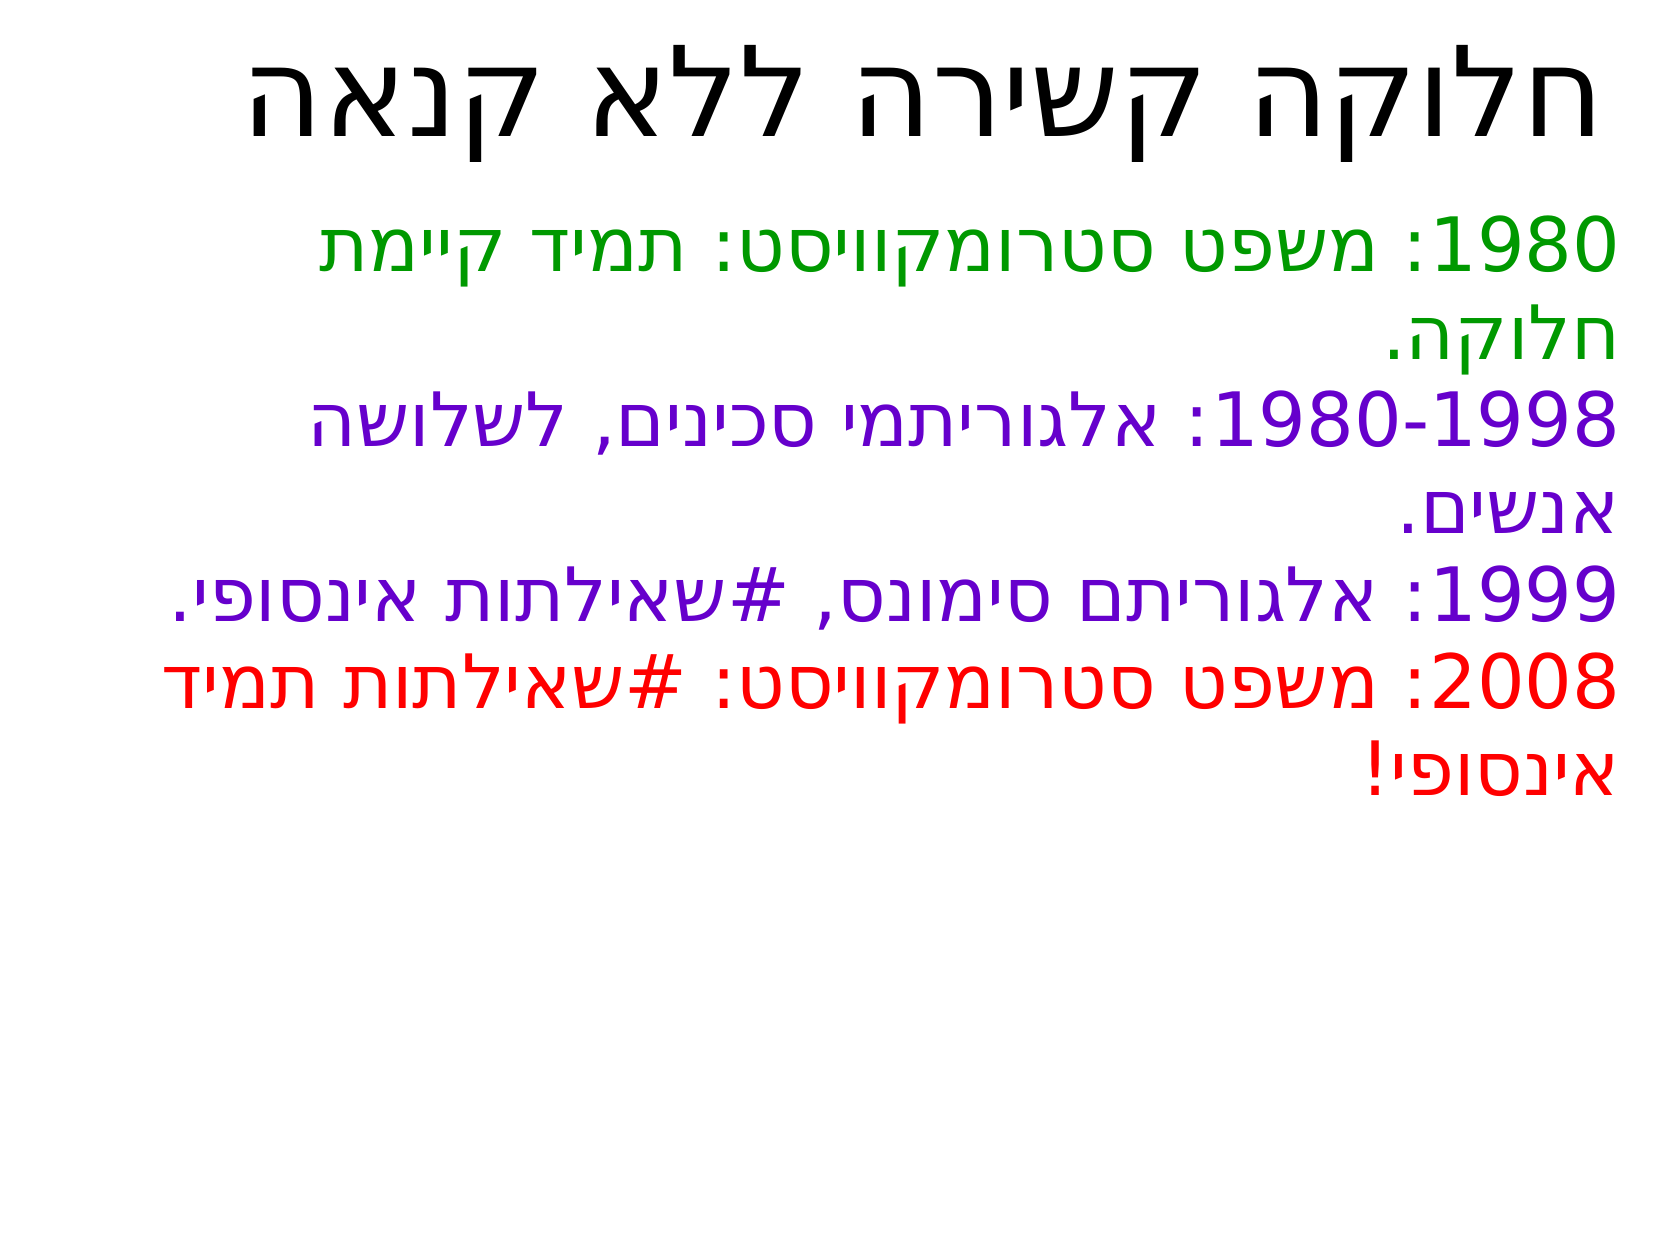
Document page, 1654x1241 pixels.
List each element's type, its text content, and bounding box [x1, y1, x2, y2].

title חלוקה קשירה ללא קנאה [30, 7, 1654, 166]
text_box 1980: משפט סטרומקוויסט: תמיד קיימת חלוקה. 1980-1998: אלגוריתמי סכינים, לשלושה אנשים. 1999: אלגוריתם סימונס, #שאילתות אינסופי. 2008: משפט סטרומקוויסט: #שאילתות תמיד אינסופי! [60, 195, 1636, 556]
